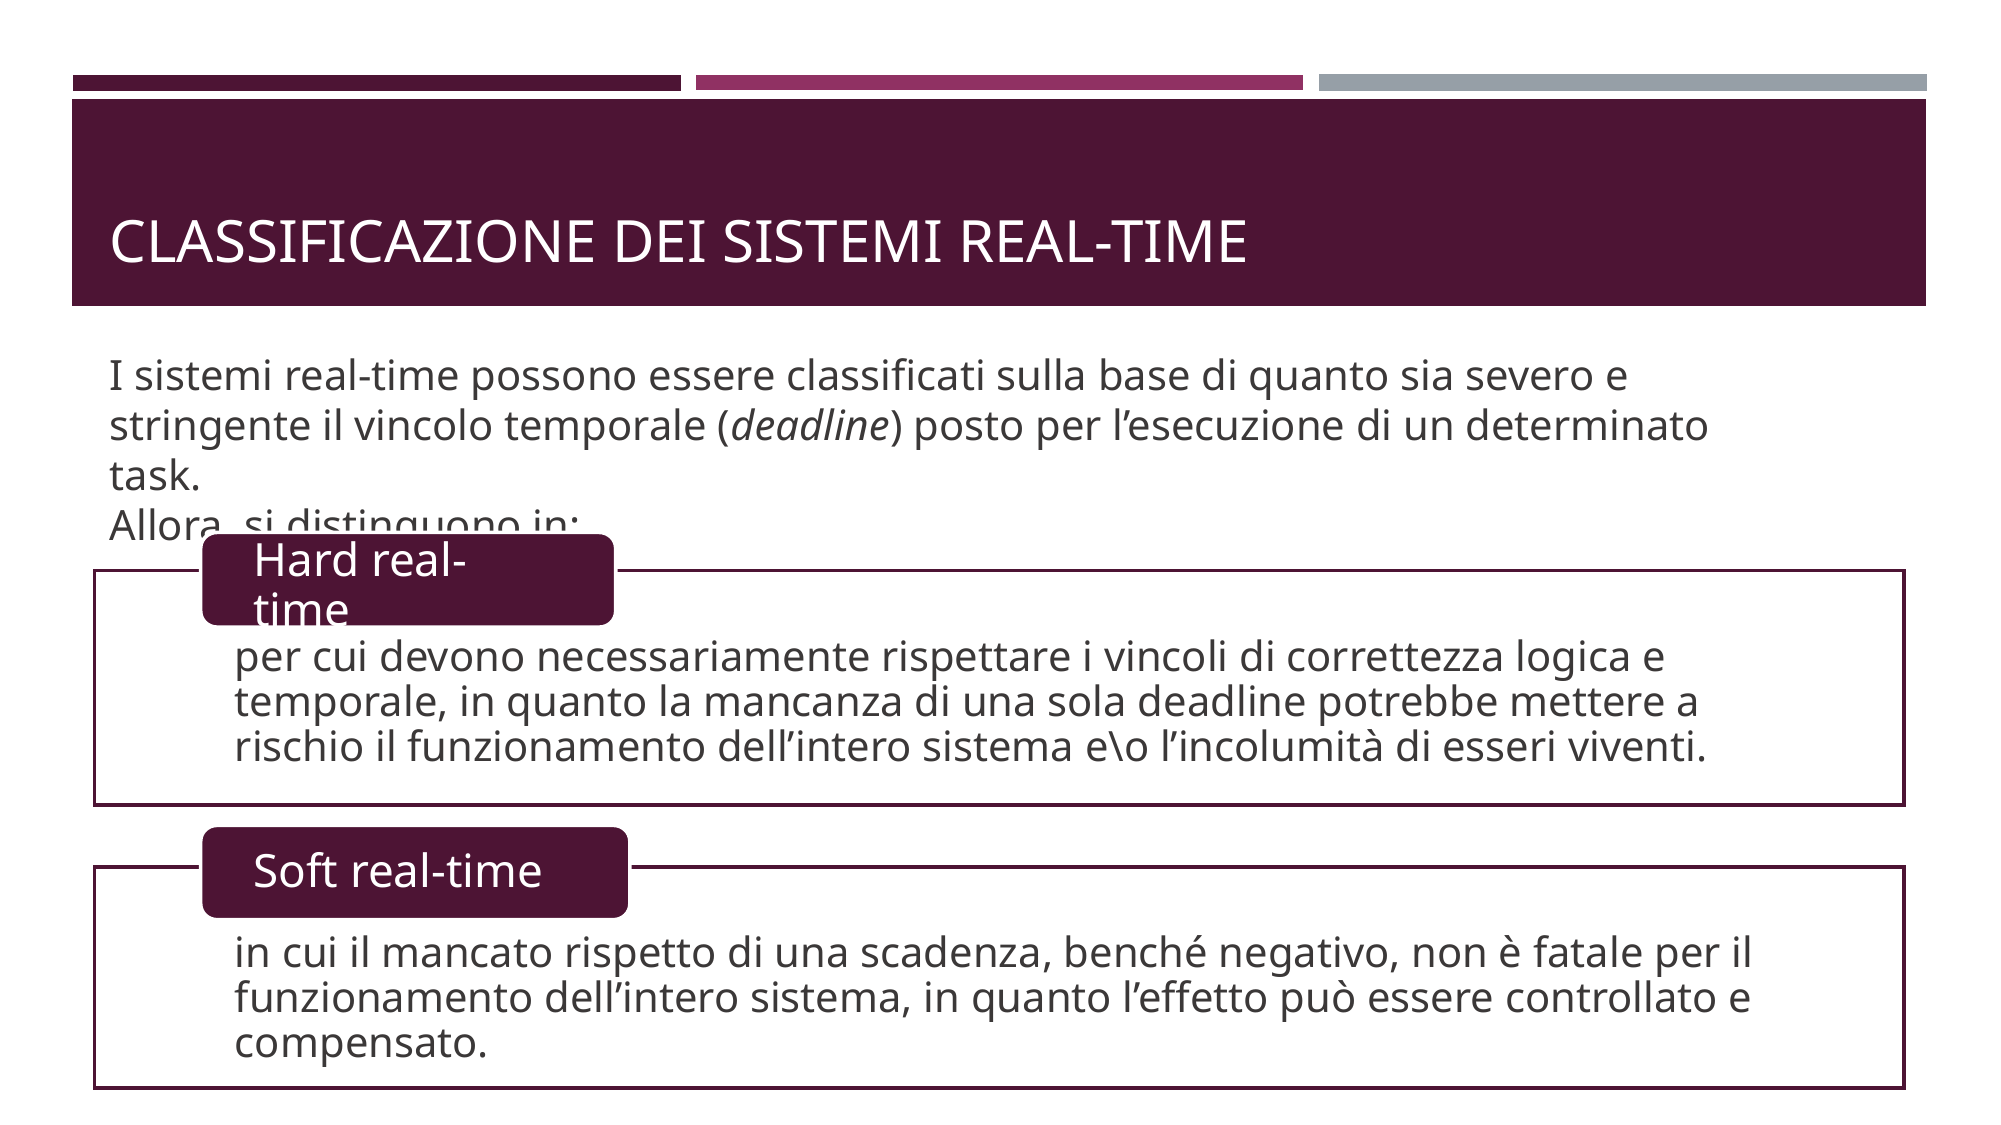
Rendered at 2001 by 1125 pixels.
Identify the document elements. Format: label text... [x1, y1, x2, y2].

text_box per cui devono necessariamente rispettare i vincoli di correttezza logica e temporale, in quanto la mancanza di una sola deadline potrebbe mettere a rischio il funzionamento dell’intero sistema e\o l’incolumità di esseri viventi. [94, 570, 1904, 805]
title Classificazione dei sistemi real-time [94, 119, 1904, 282]
text_box Soft real-time [200, 825, 630, 920]
text_box Hard real-time [200, 532, 616, 628]
text_box in cui il mancato rispetto di una scadenza, benché negativo, non è fatale per il funzionamento dell’intero sistema, in quanto l’effetto può essere controllato e compensato. [94, 866, 1904, 1089]
text_box I sistemi real-time possono essere classificati sulla base di quanto sia severo e stringente il vincolo temporale (deadline) posto per l’esecuzione di un determinato task. Allora, si distinguono in: [94, 341, 1763, 508]
